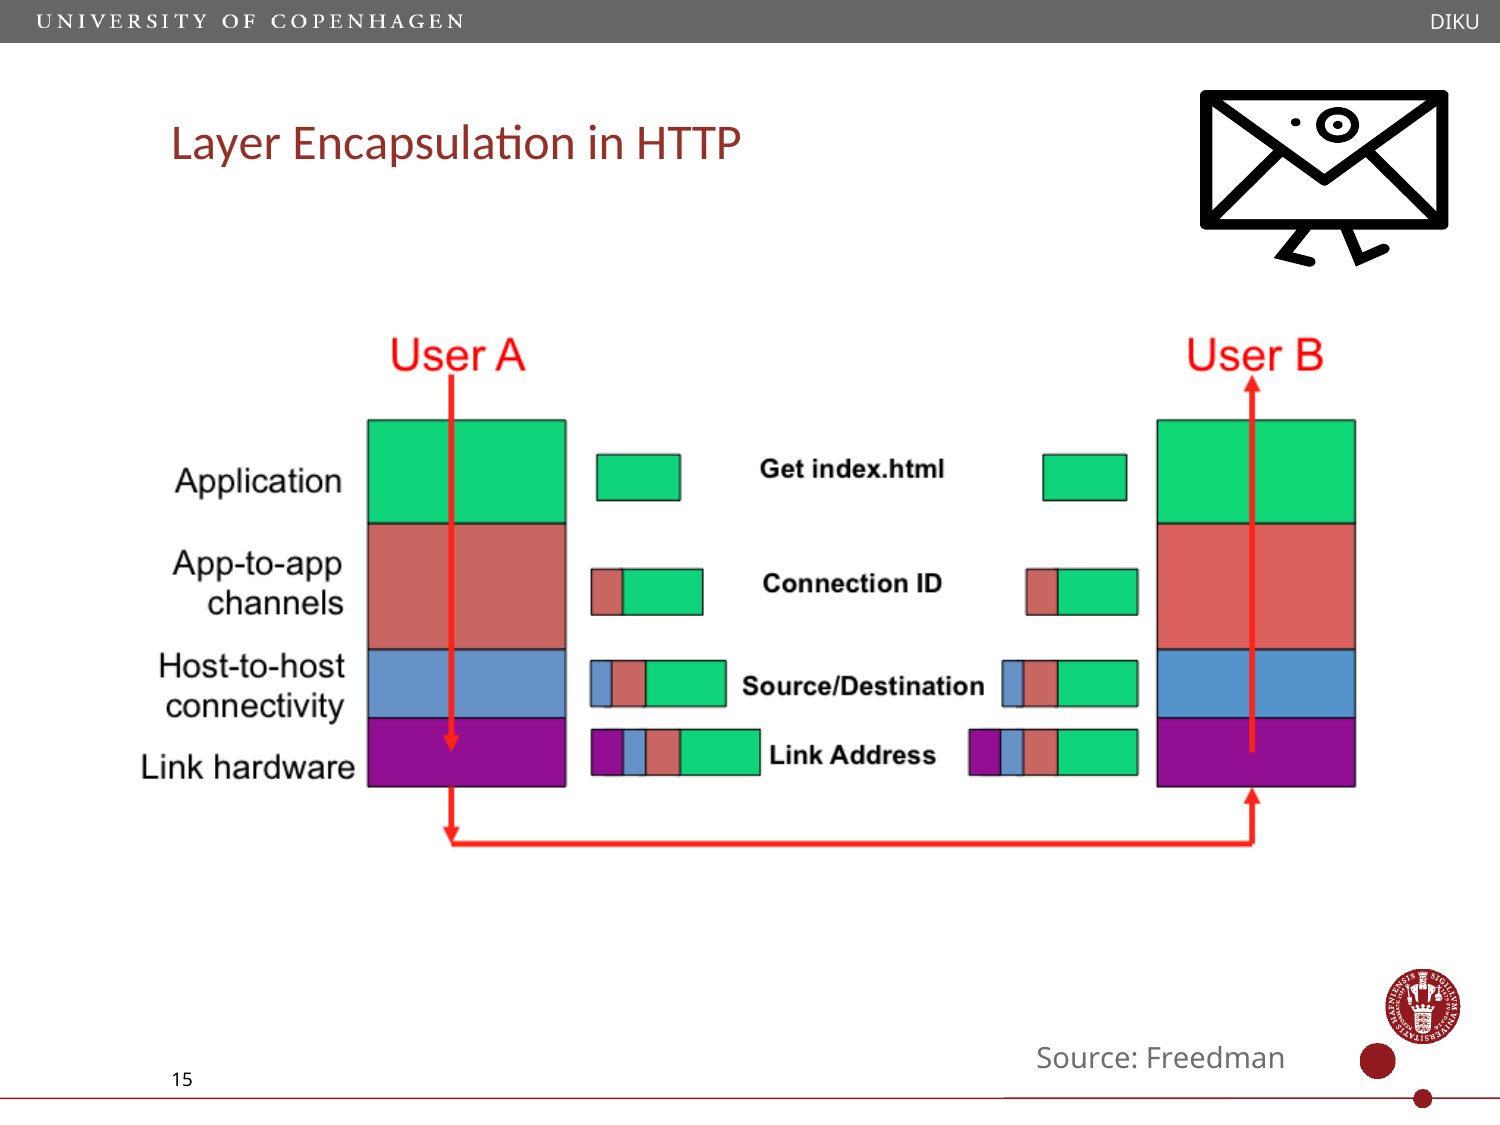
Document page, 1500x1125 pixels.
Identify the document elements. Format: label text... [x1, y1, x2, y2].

picture [0, 910, 1500, 1122]
picture [123, 318, 1377, 870]
text_box <number> [171, 1067, 522, 1092]
text_box Layer Encapsulation in HTTP [171, 75, 1329, 171]
text_box Source: Freedman [1021, 1031, 1341, 1083]
text_box DIKU [469, 0, 1495, 43]
picture [1200, 90, 1449, 268]
